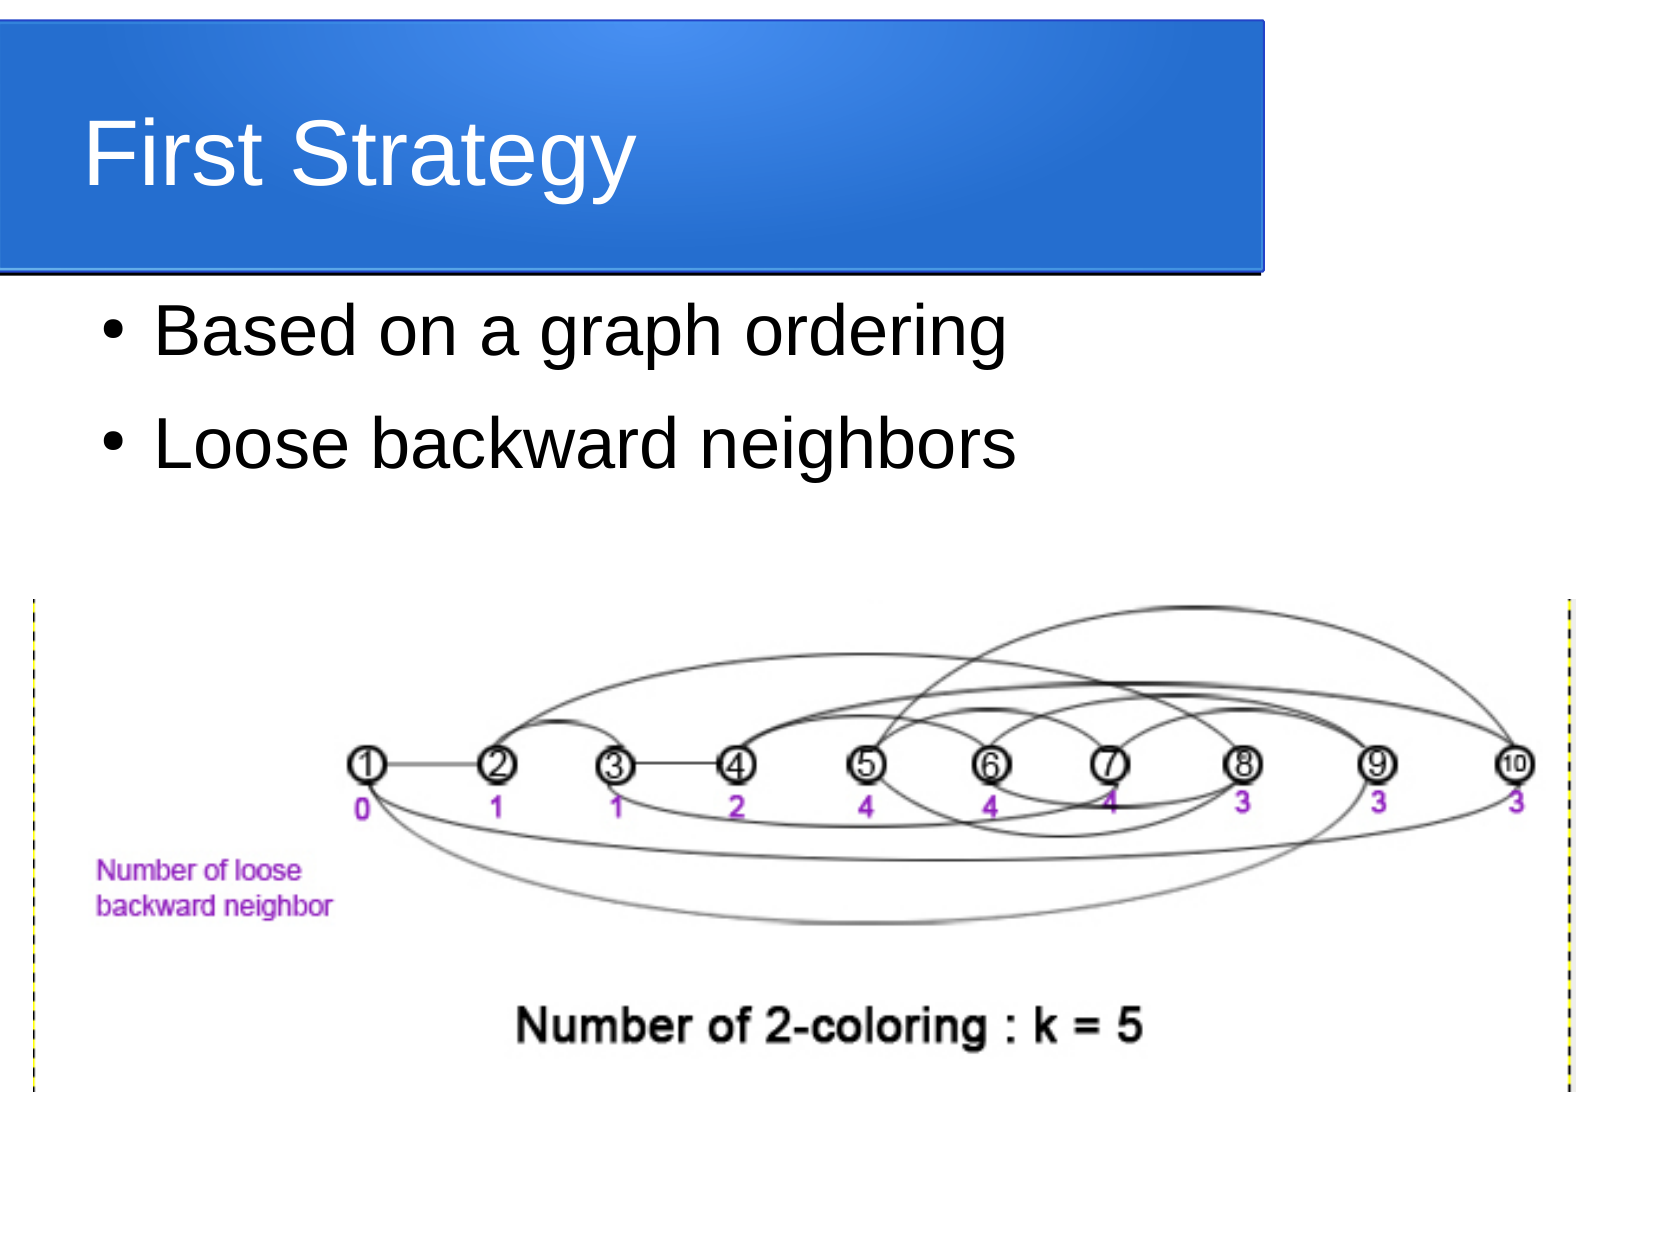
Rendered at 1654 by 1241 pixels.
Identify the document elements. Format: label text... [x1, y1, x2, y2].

picture [33, 599, 1576, 1092]
list Based on a graph ordering Loose backward neighbors [82, 290, 1538, 599]
title First Strategy [82, 49, 1250, 257]
